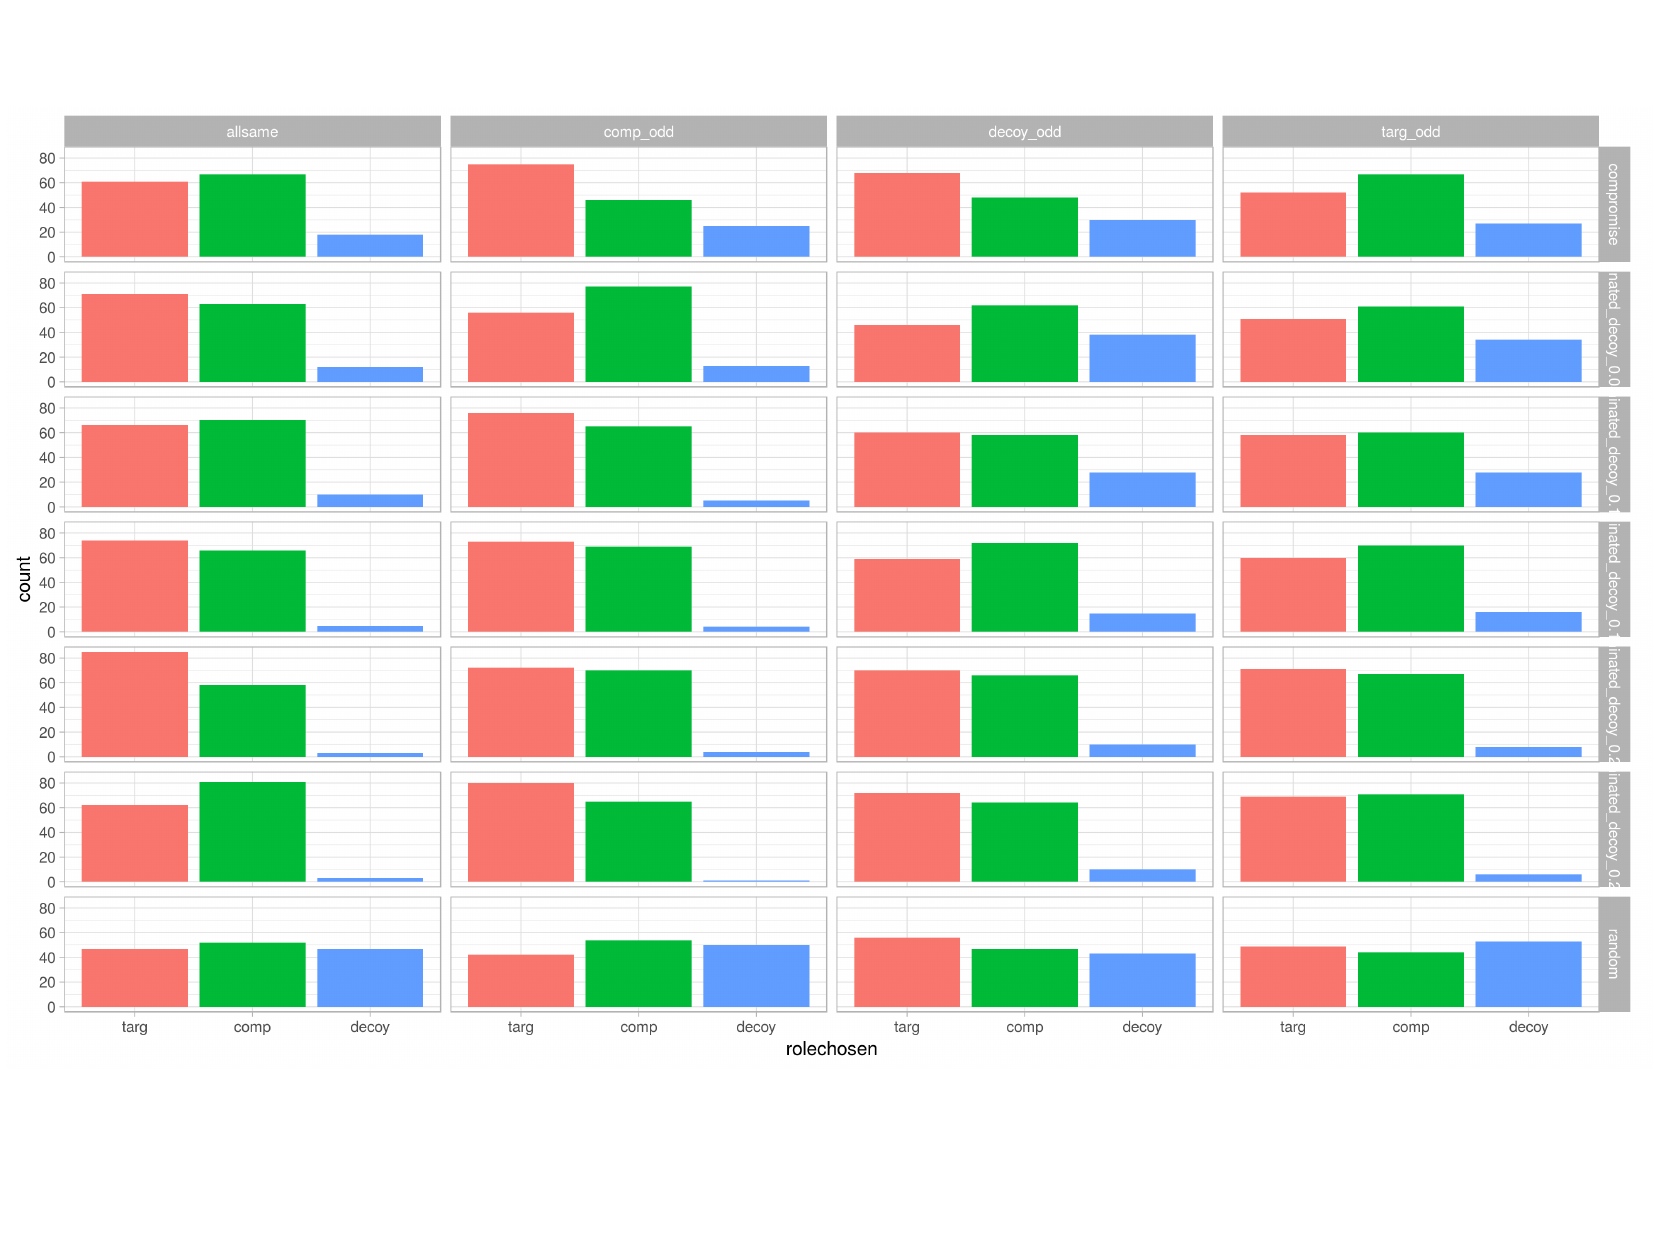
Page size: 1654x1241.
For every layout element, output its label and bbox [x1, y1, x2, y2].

picture [6, 106, 1654, 1069]
